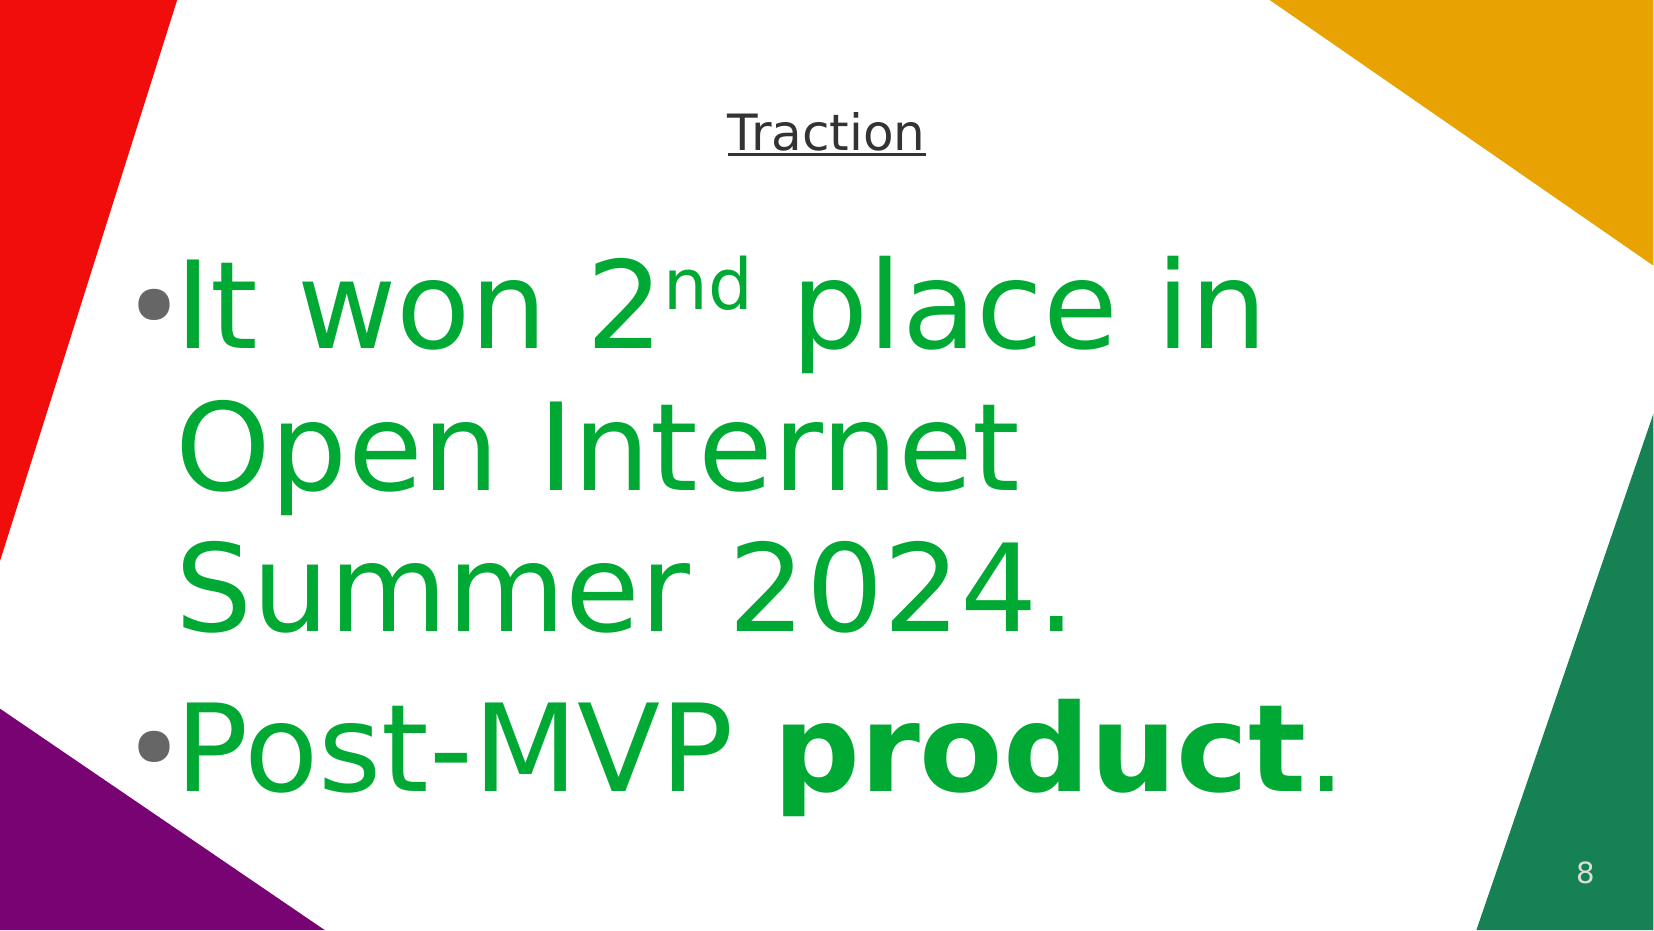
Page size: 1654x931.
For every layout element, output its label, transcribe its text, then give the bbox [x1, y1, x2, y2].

title Traction [118, 59, 1536, 207]
list It won 2nd place in Open Internet Summer 2024. Post-MVP product. [118, 236, 1536, 827]
